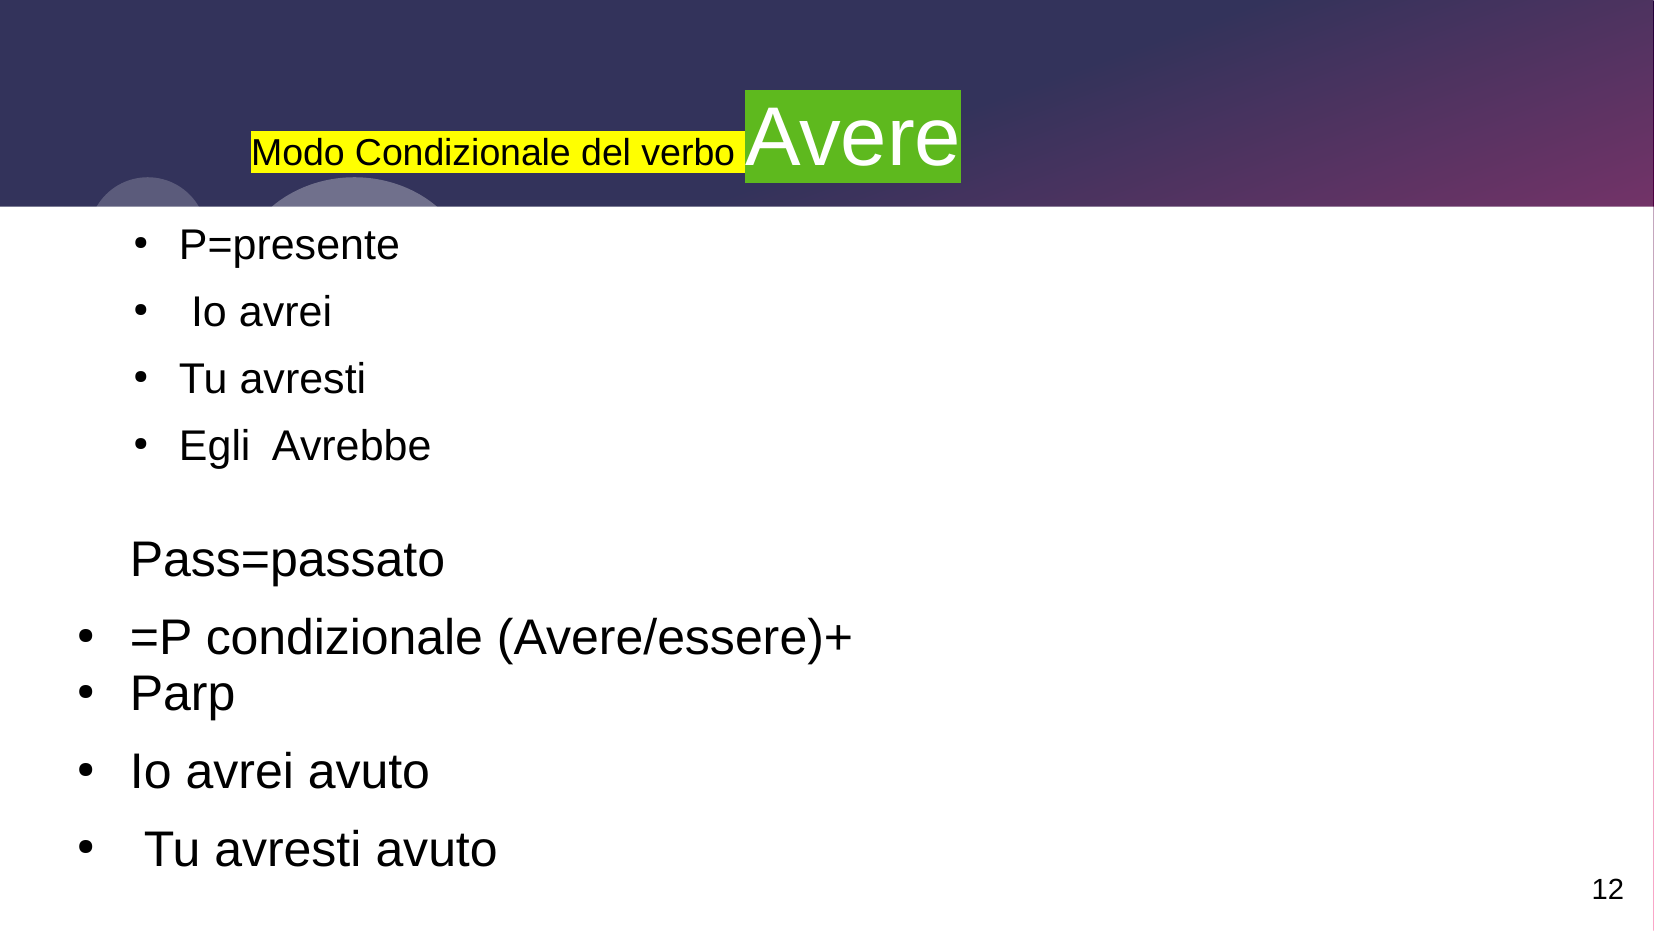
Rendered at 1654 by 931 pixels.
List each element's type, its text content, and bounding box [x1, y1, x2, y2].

list Pass=passato =P condizionale (Avere/essere)+ Parp Io avrei avuto Tu avresti avuto [59, 531, 1093, 902]
list P=presente Io avrei Tu avresti Egli Avrebbe [118, 220, 485, 473]
text_box Modo Condizionale del verbo Avere [236, 82, 977, 233]
